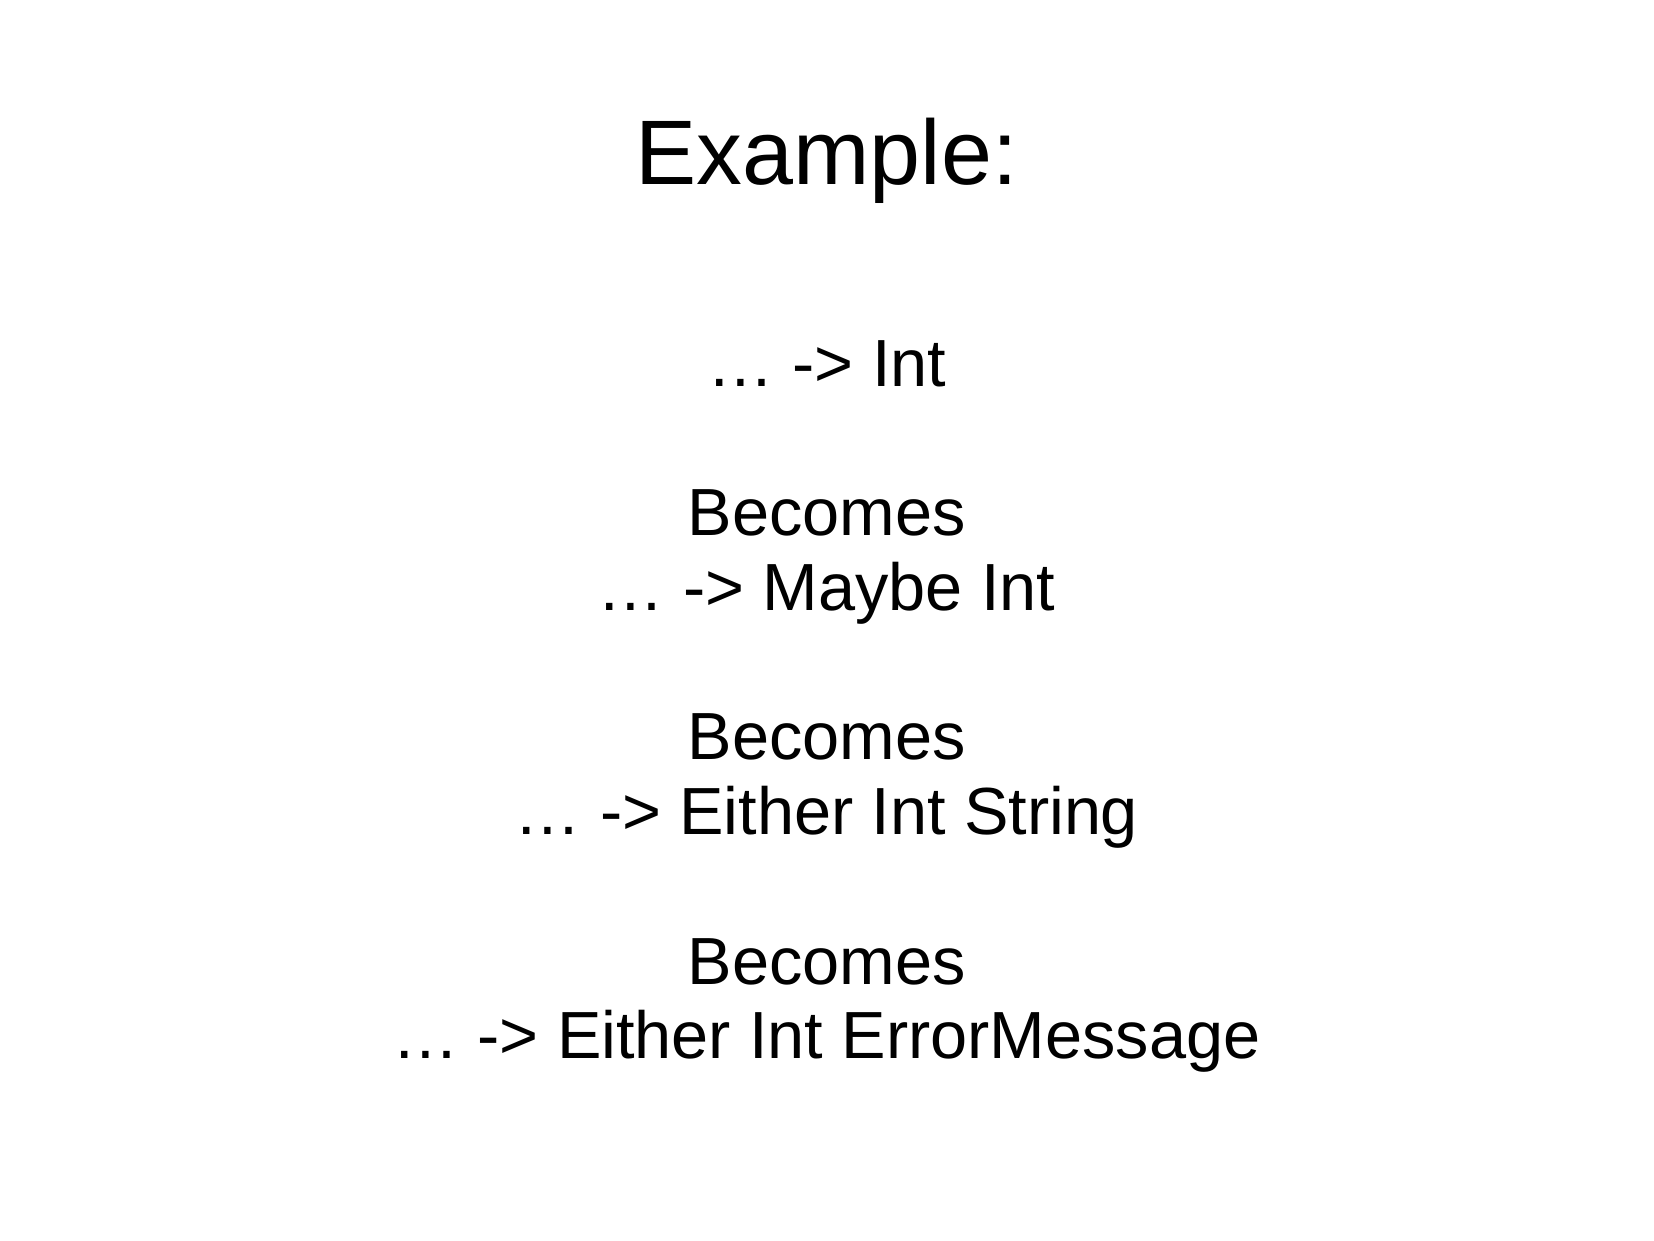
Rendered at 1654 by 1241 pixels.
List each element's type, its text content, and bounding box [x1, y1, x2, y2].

subtitle … -> Int Becomes … -> Maybe Int Becomes … -> Either Int String Becomes … -> Either Int ErrorMessage [82, 290, 1571, 1109]
title Example: [82, 49, 1571, 257]
